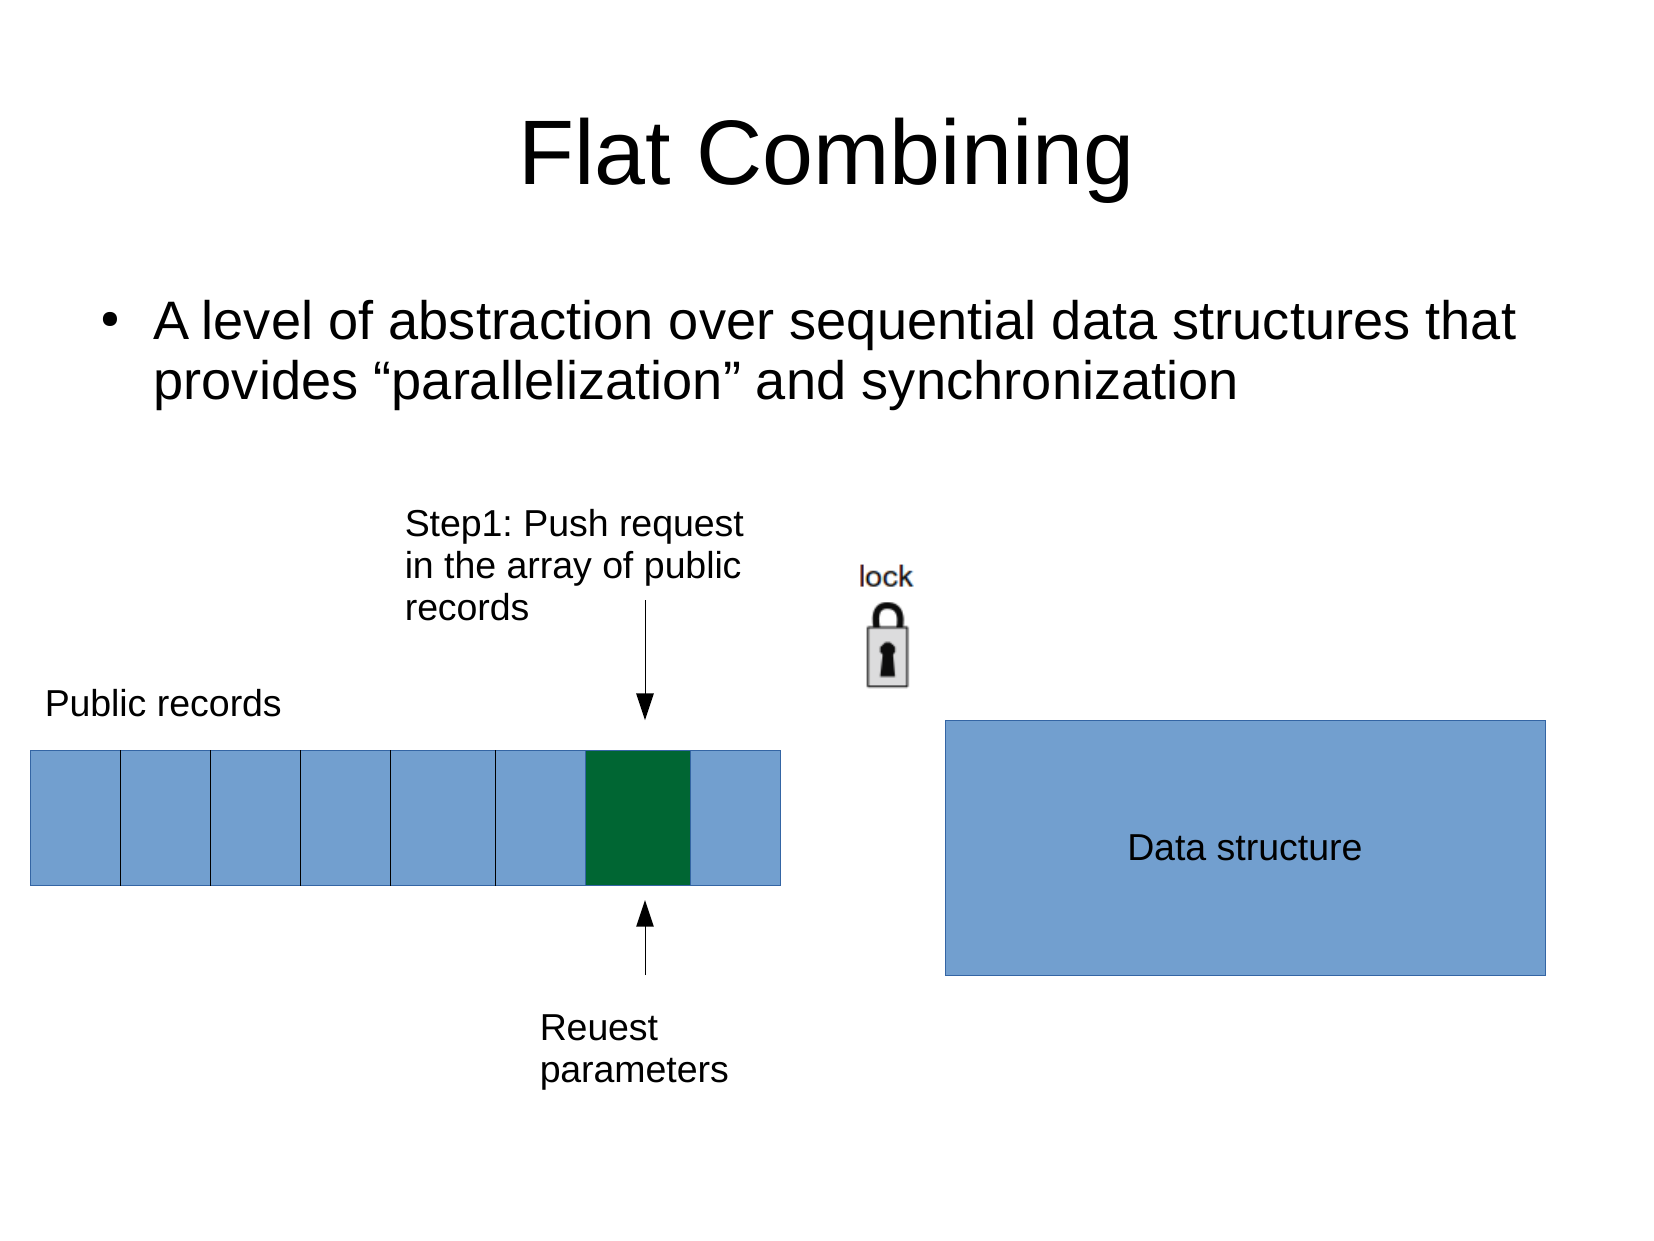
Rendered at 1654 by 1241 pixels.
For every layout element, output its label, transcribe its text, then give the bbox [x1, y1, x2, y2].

text_box [121, 750, 210, 886]
title Flat Combining [82, 49, 1571, 257]
text_box [30, 750, 120, 886]
text_box [211, 750, 300, 886]
text_box Data structure [945, 720, 1546, 976]
text_box Step1: Push request in the array of public records [390, 495, 766, 636]
text_box [301, 750, 390, 886]
picture [795, 532, 928, 751]
list A level of abstraction over sequential data structures that provides “parallelization” and synchronization [82, 290, 1571, 1010]
text_box [391, 750, 495, 886]
text_box Public records [30, 675, 376, 732]
text_box Reuest parameters [525, 999, 781, 1141]
text_box [496, 750, 781, 886]
